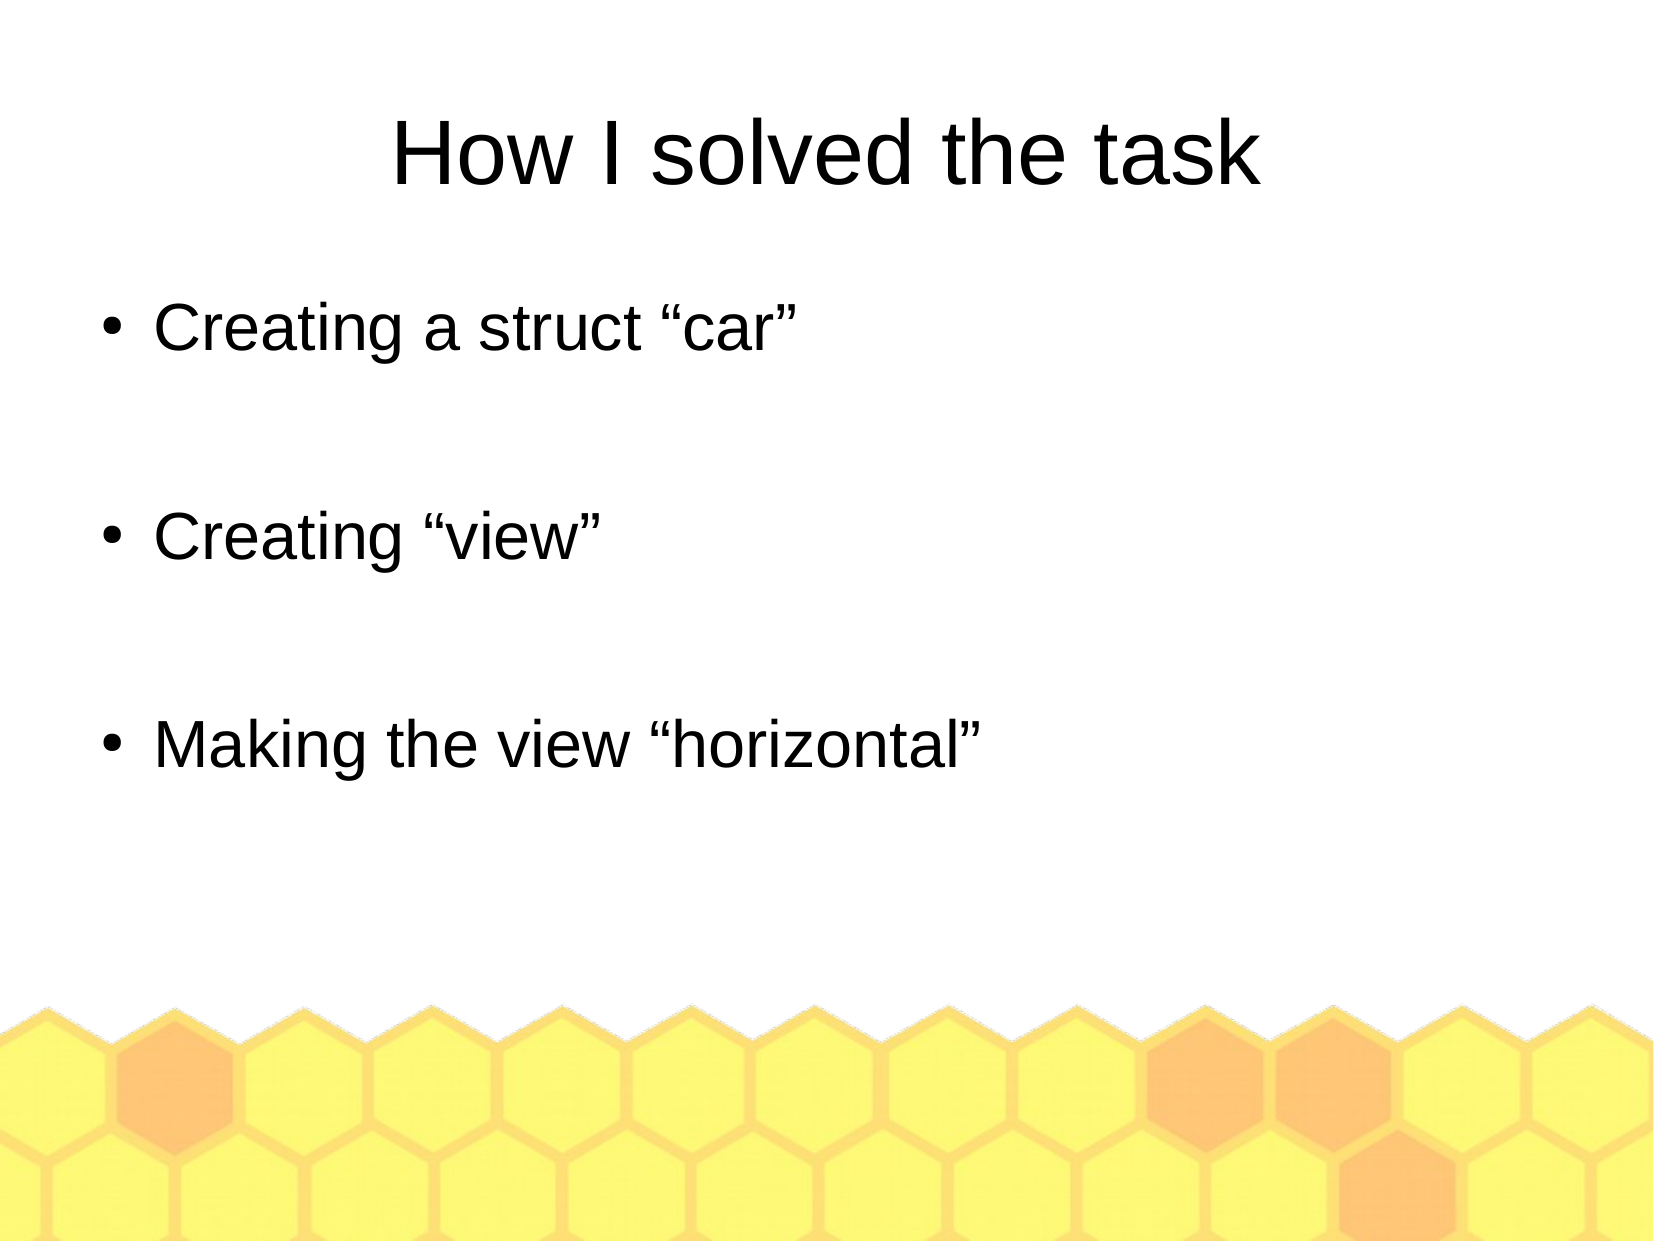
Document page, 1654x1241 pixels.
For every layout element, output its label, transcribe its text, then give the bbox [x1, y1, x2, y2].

list Creating a struct “car” Creating “view” Making the view “horizontal” [82, 290, 1571, 1010]
picture [0, 1001, 1654, 1241]
title How I solved the task [82, 49, 1571, 257]
